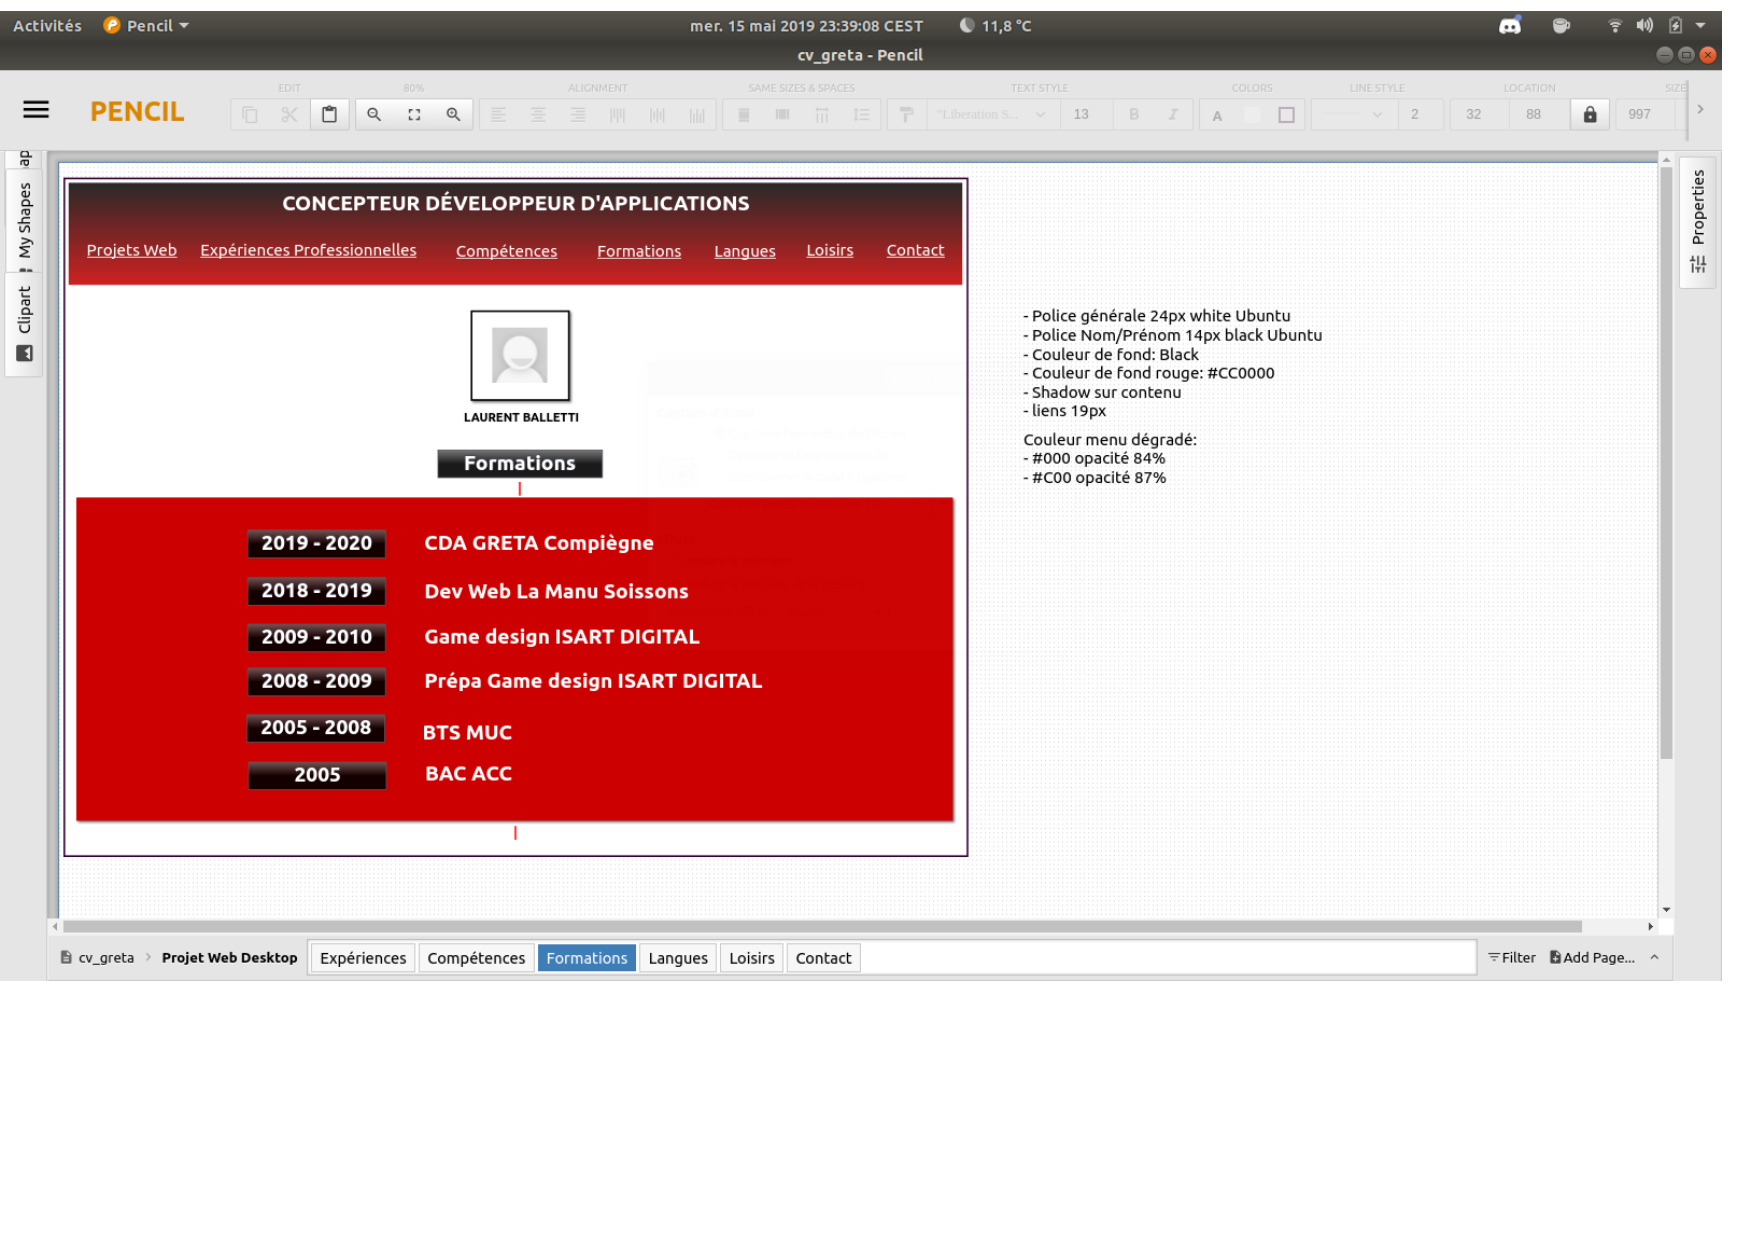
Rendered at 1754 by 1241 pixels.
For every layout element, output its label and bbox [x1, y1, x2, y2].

picture [0, 11, 1722, 981]
